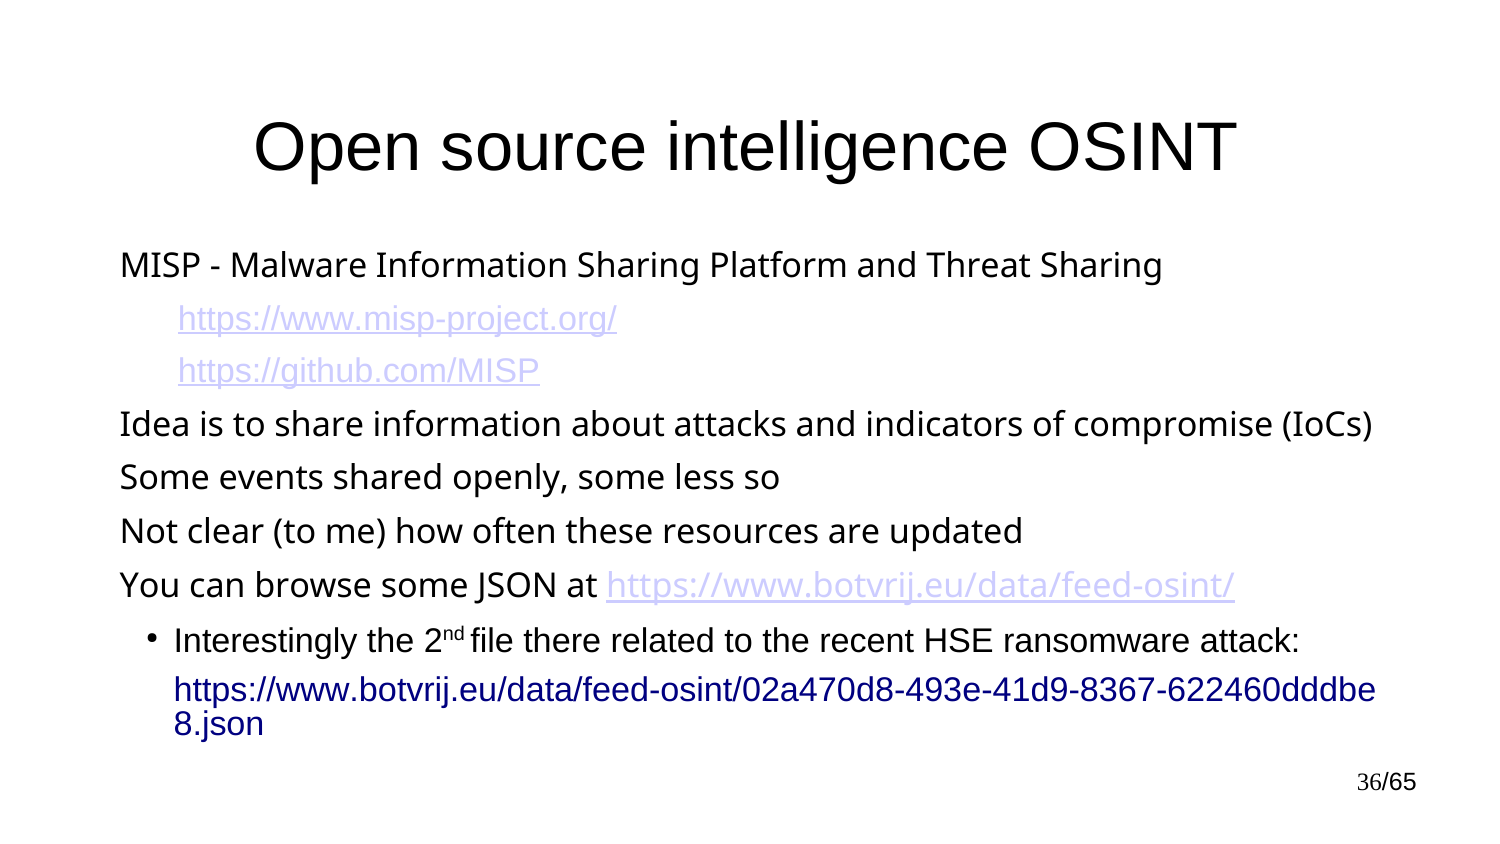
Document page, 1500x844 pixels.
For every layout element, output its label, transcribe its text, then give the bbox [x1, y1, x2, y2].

title Open source intelligence OSINT [112, 60, 1381, 226]
list MISP - Malware Information Sharing Platform and Threat Sharing https://www.misp-project.org/ https://github.com/MISP Idea is to share information about attacks and indicators of compromise (IoCs) Some events shared openly, some less so Not clear (to me) how often these resources are updated You can browse some JSON at https://www.botvrij.eu/data/feed-osint/ Interestingly the 2nd file there related to the recent HSE ransomware attack: https://www.botvrij.eu/data/feed-osint/02a470d8-493e-41d9-8367-622460dddbe8.json [118, 243, 1387, 745]
